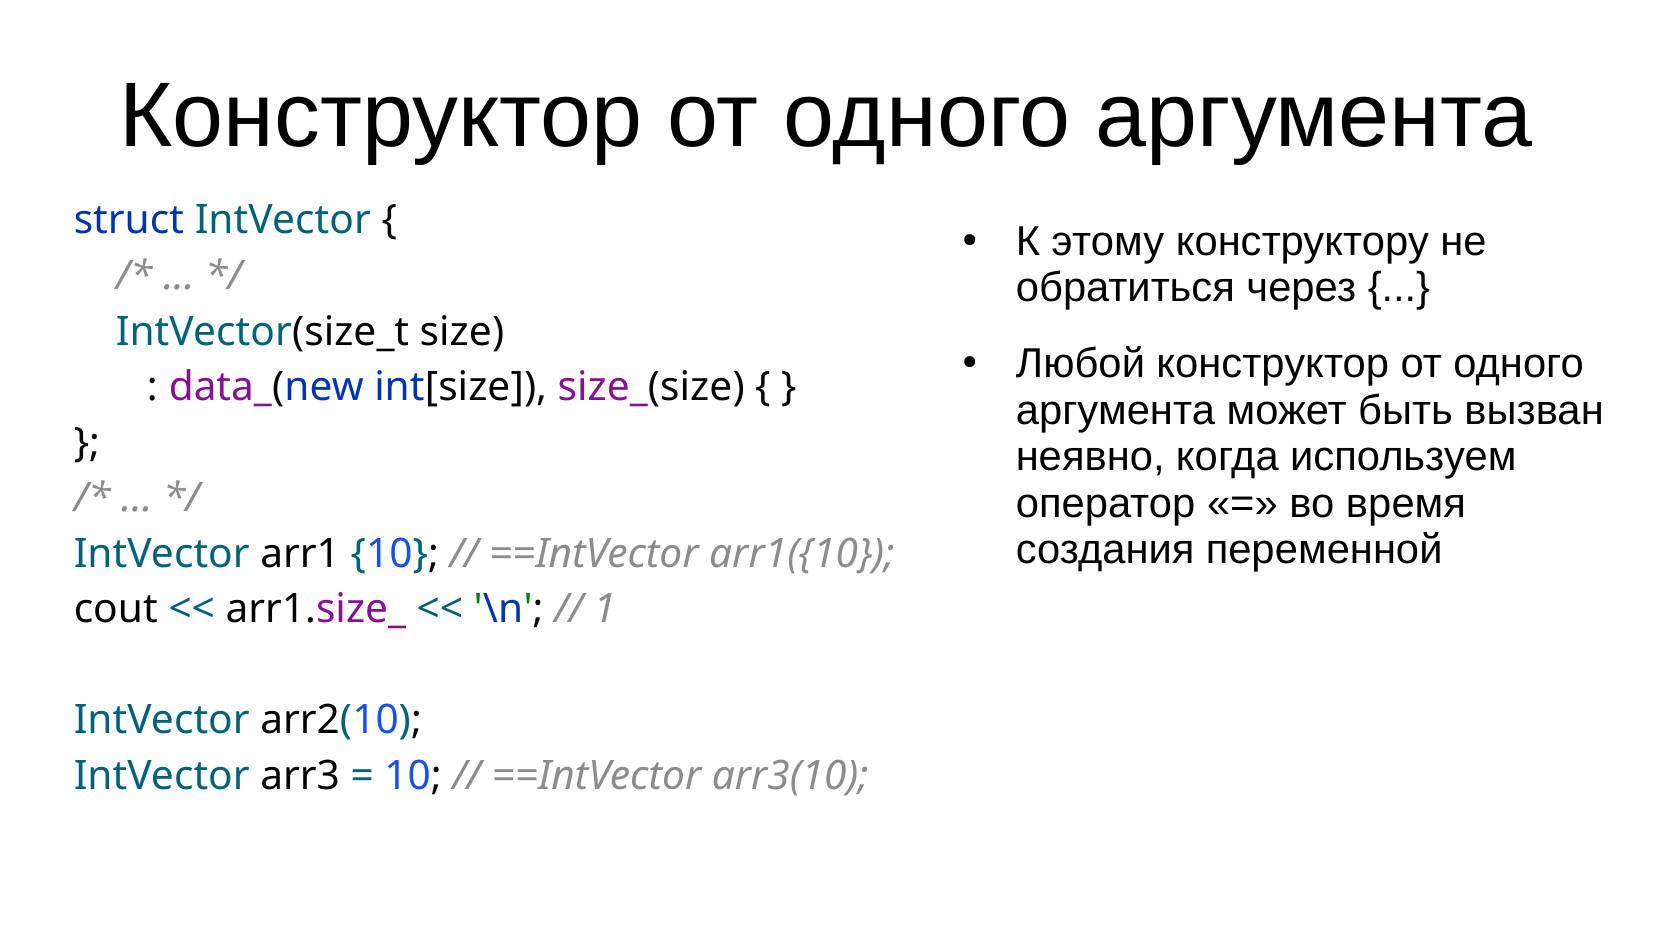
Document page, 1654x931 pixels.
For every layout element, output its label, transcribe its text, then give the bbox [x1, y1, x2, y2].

text_box struct IntVector { /* ... */ IntVector(size_t size) : data_(new int[size]), size_(size) { } }; /* ... */ IntVector arr1 {10}; // ==IntVector arr1({10}); cout << arr1.size_ << '\n'; // 1 IntVector arr2(10); IntVector arr3 = 10; // ==IntVector arr3(10); [59, 183, 945, 886]
list К этому конструктору не обратиться через {...} Любой конструктор от одного аргумента может быть вызван неявно, когда используем оператор «=» во время создания переменной [944, 217, 1607, 758]
title Конструктор от одного аргумента [82, 37, 1571, 193]
